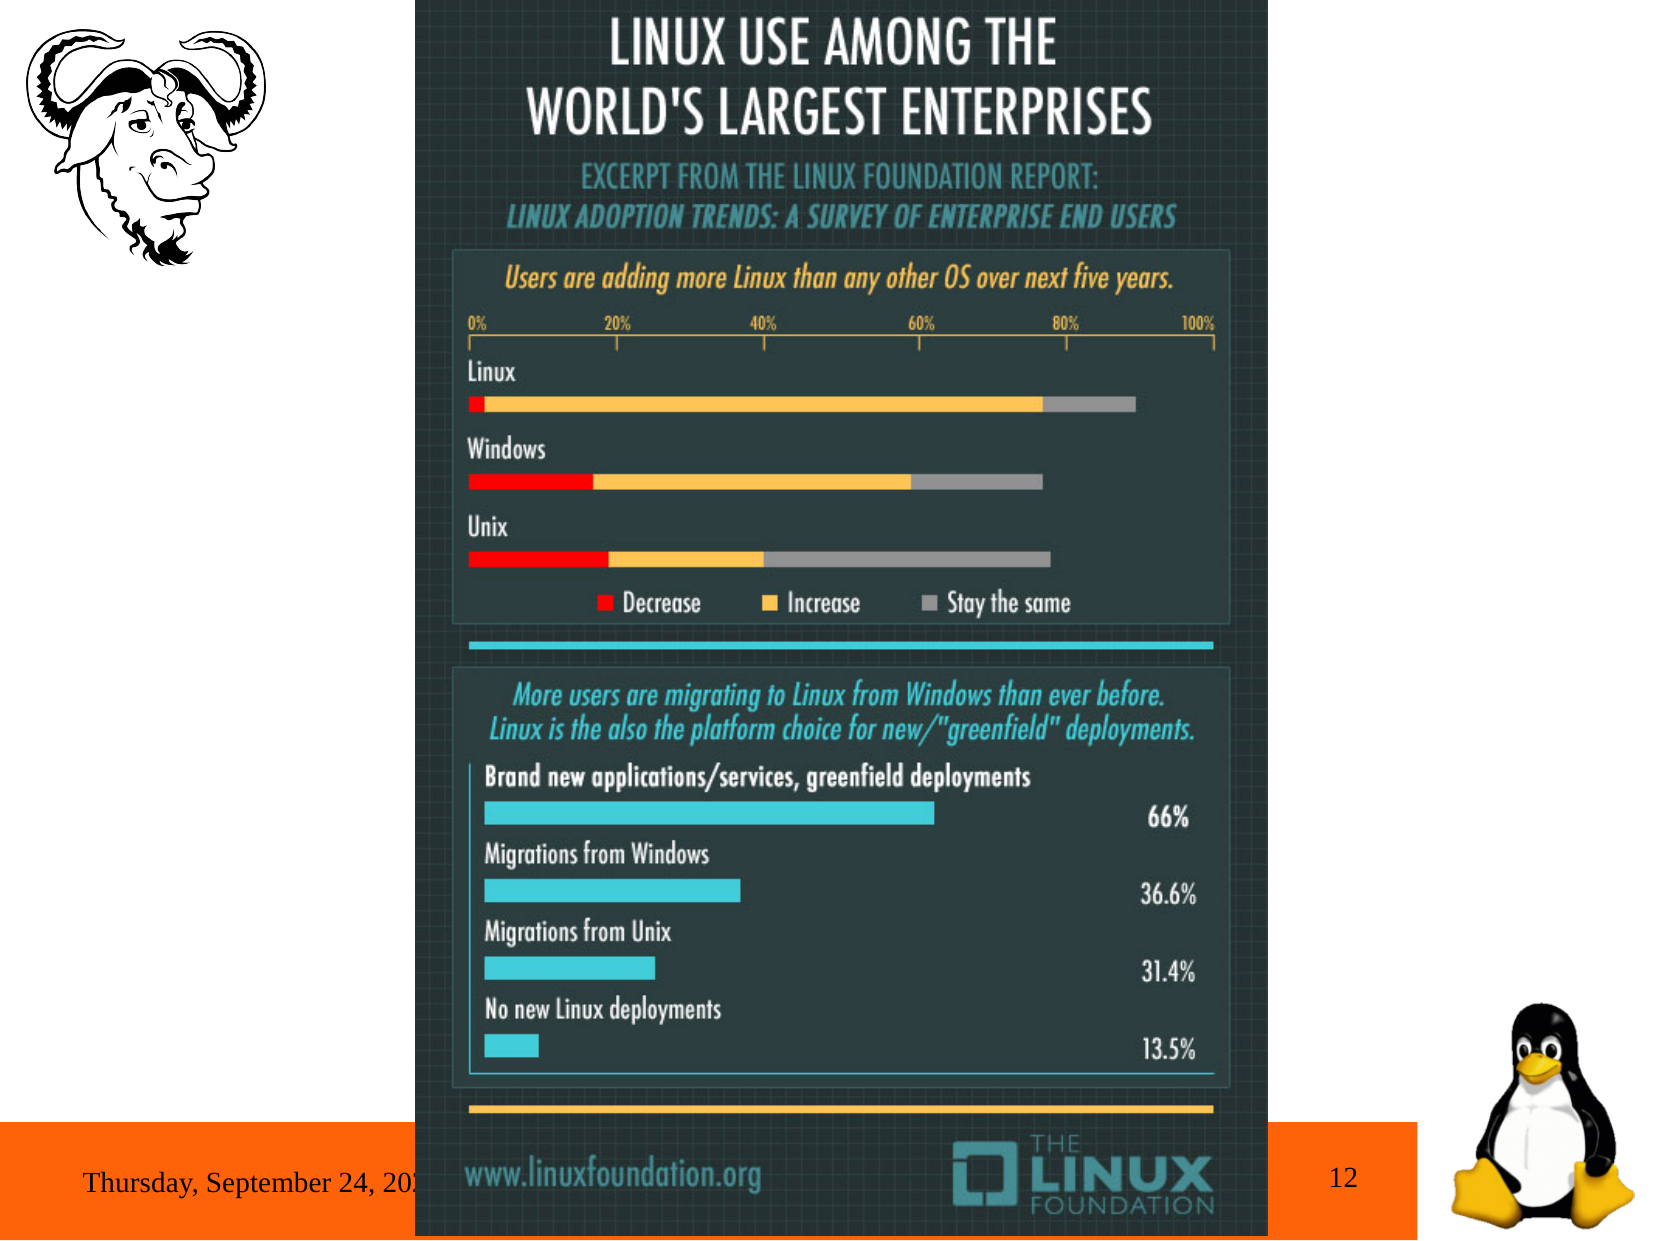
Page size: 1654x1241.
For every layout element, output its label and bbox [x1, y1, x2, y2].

picture [1446, 997, 1640, 1235]
picture [26, 29, 266, 266]
picture [415, 0, 1268, 1236]
